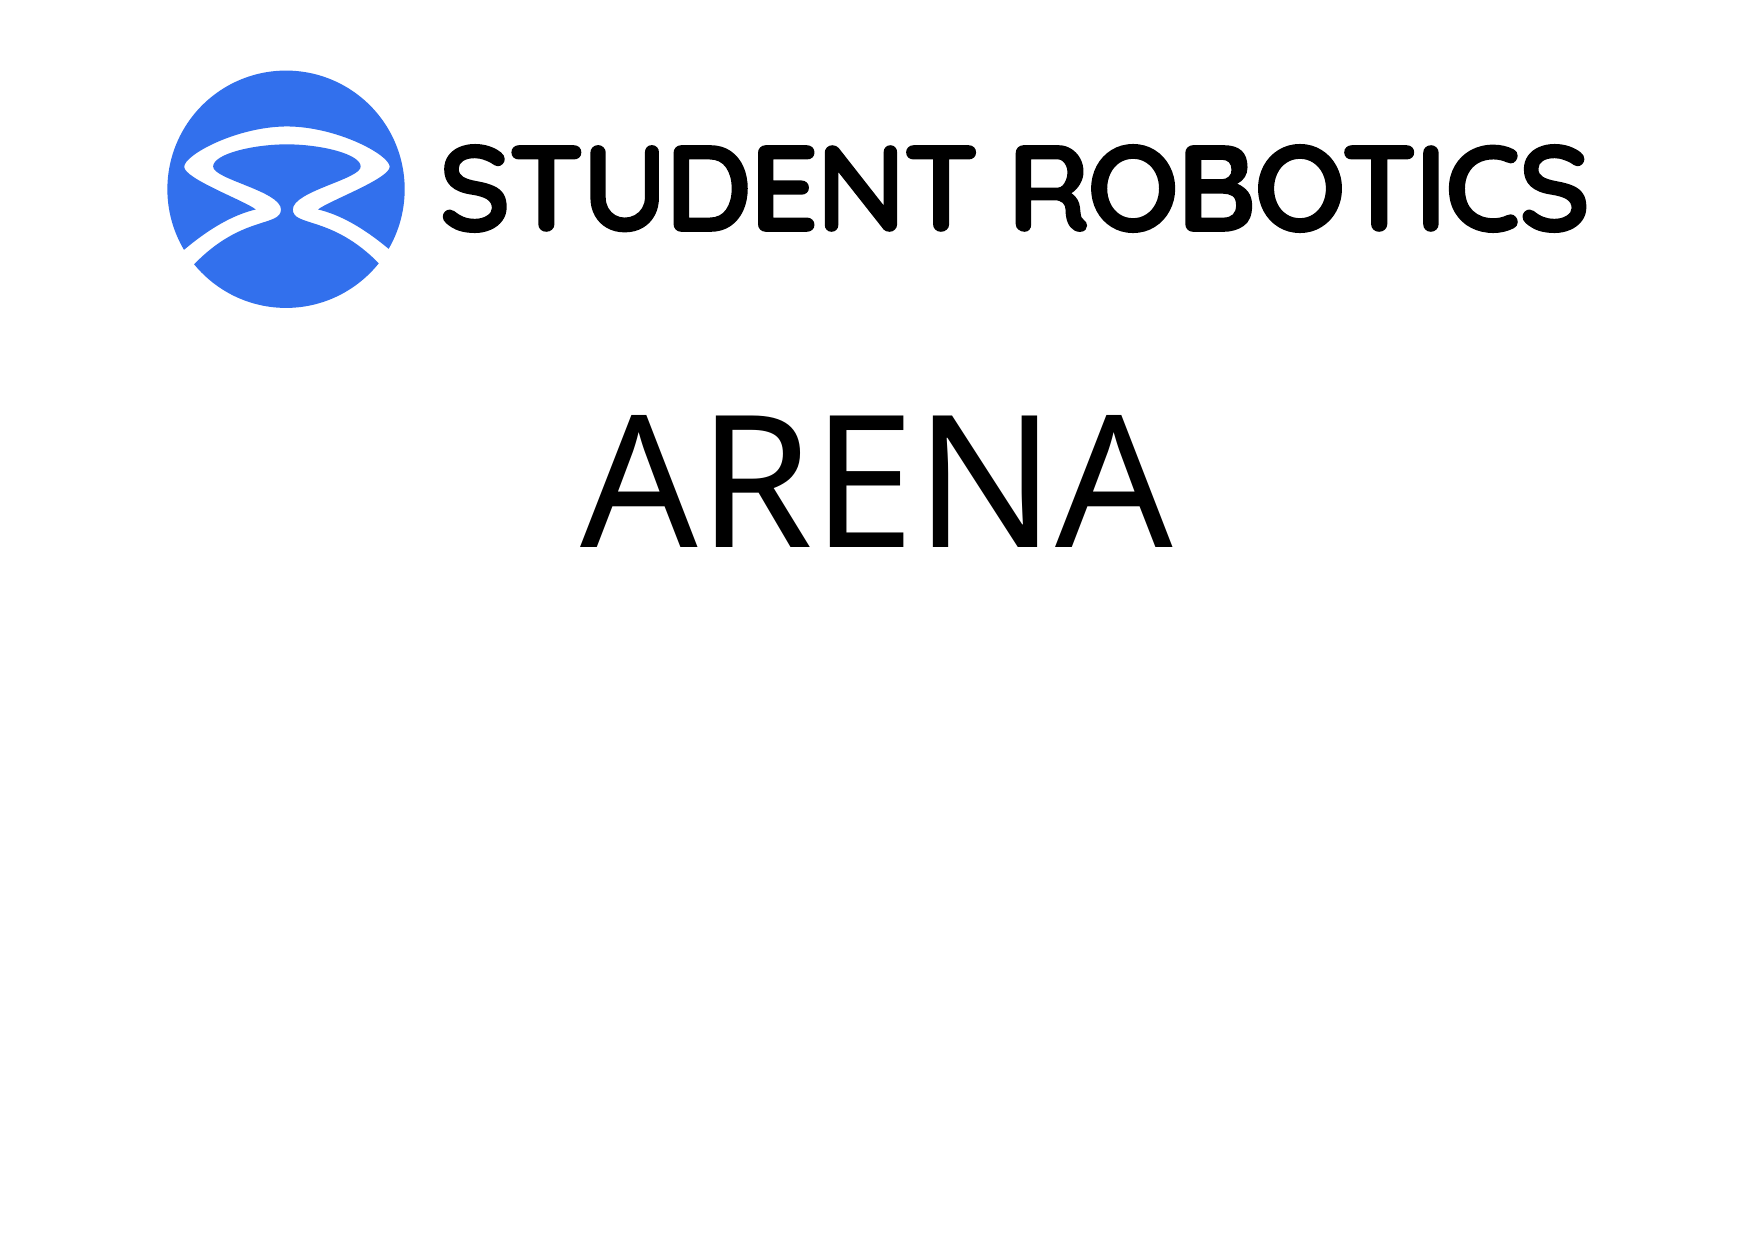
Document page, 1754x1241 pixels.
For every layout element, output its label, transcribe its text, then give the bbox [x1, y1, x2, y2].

list ARENA [180, 452, 1574, 788]
